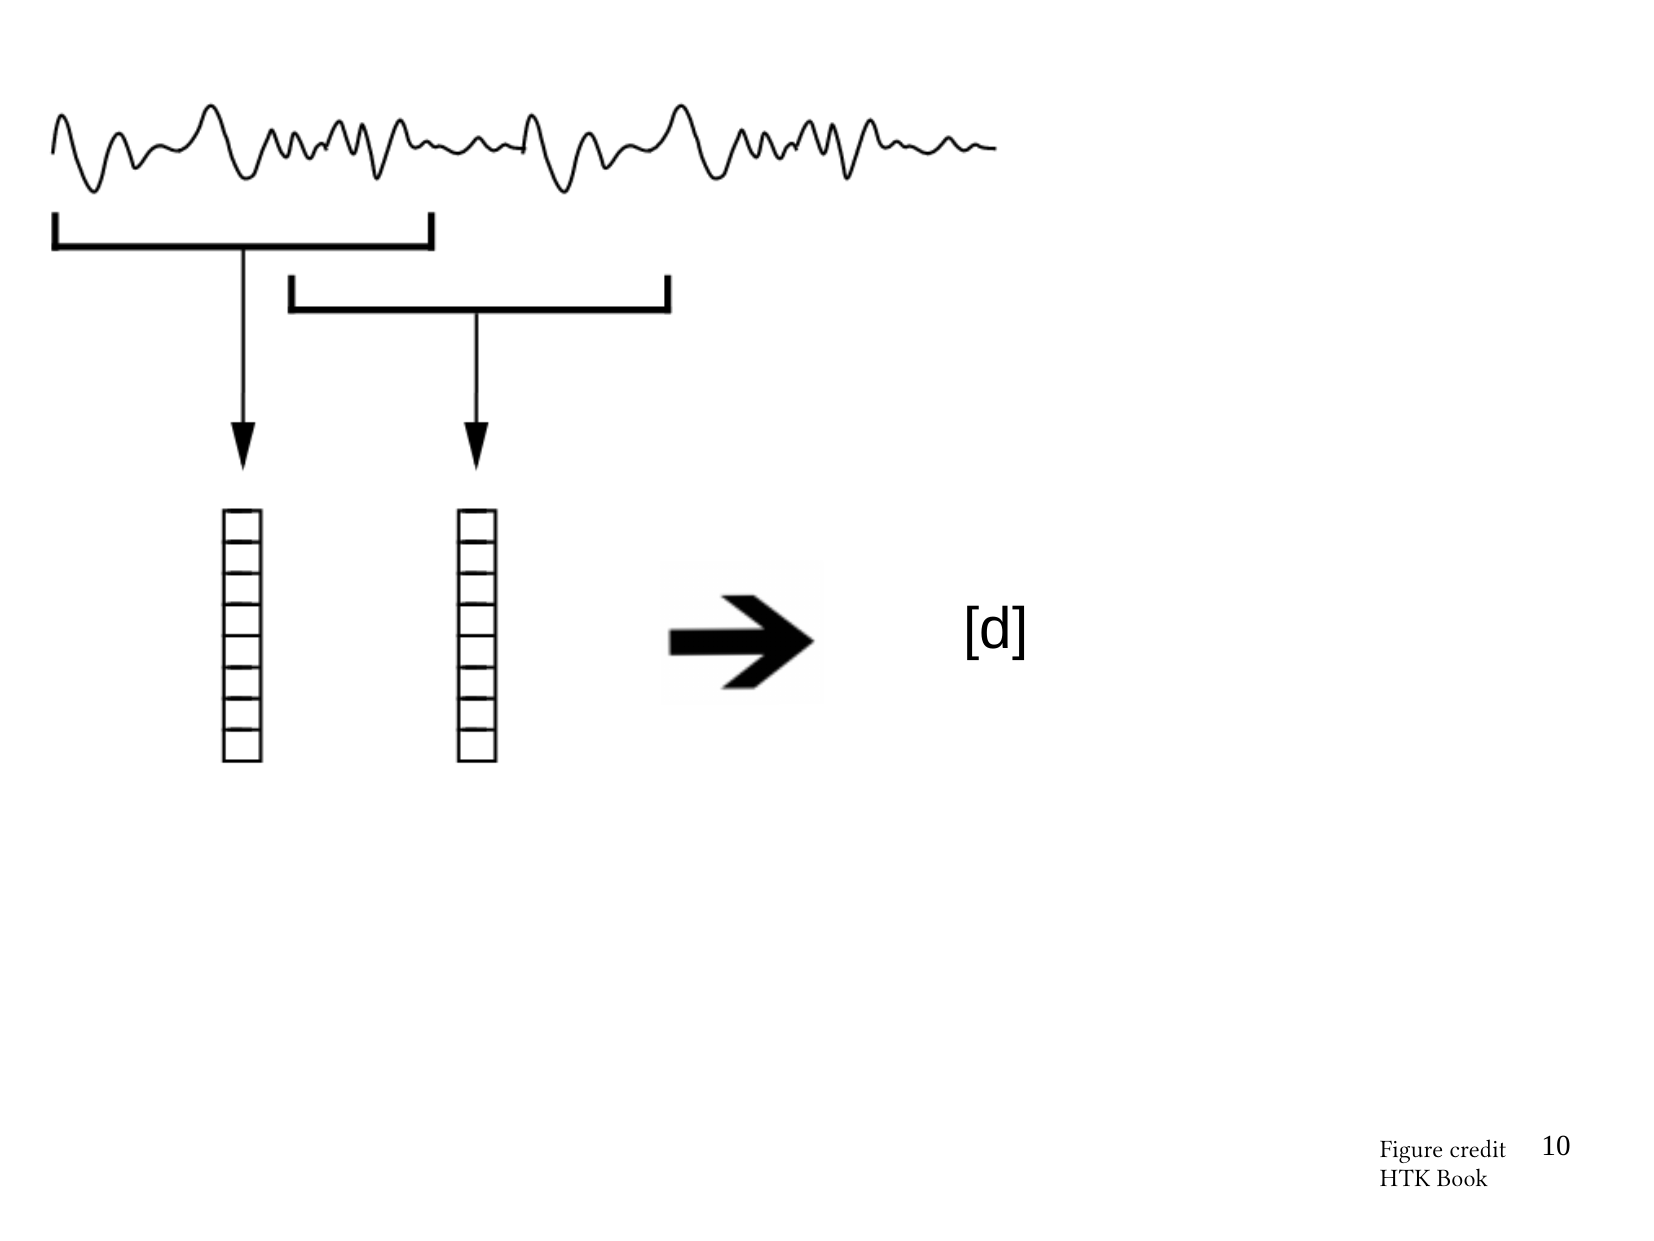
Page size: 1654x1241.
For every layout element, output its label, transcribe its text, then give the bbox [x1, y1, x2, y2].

text_box [d] [948, 587, 1044, 668]
text_box Figure credit HTK Book [1365, 1128, 1522, 1201]
subtitle FEATURE EXTRACTION - Sliding window feature extraction GMM MONOPHONE TRAINING GMM TRIPHONE TRAINING DNN TRAINING DECODING [60, 72, 1549, 1216]
picture [6, 20, 1051, 826]
